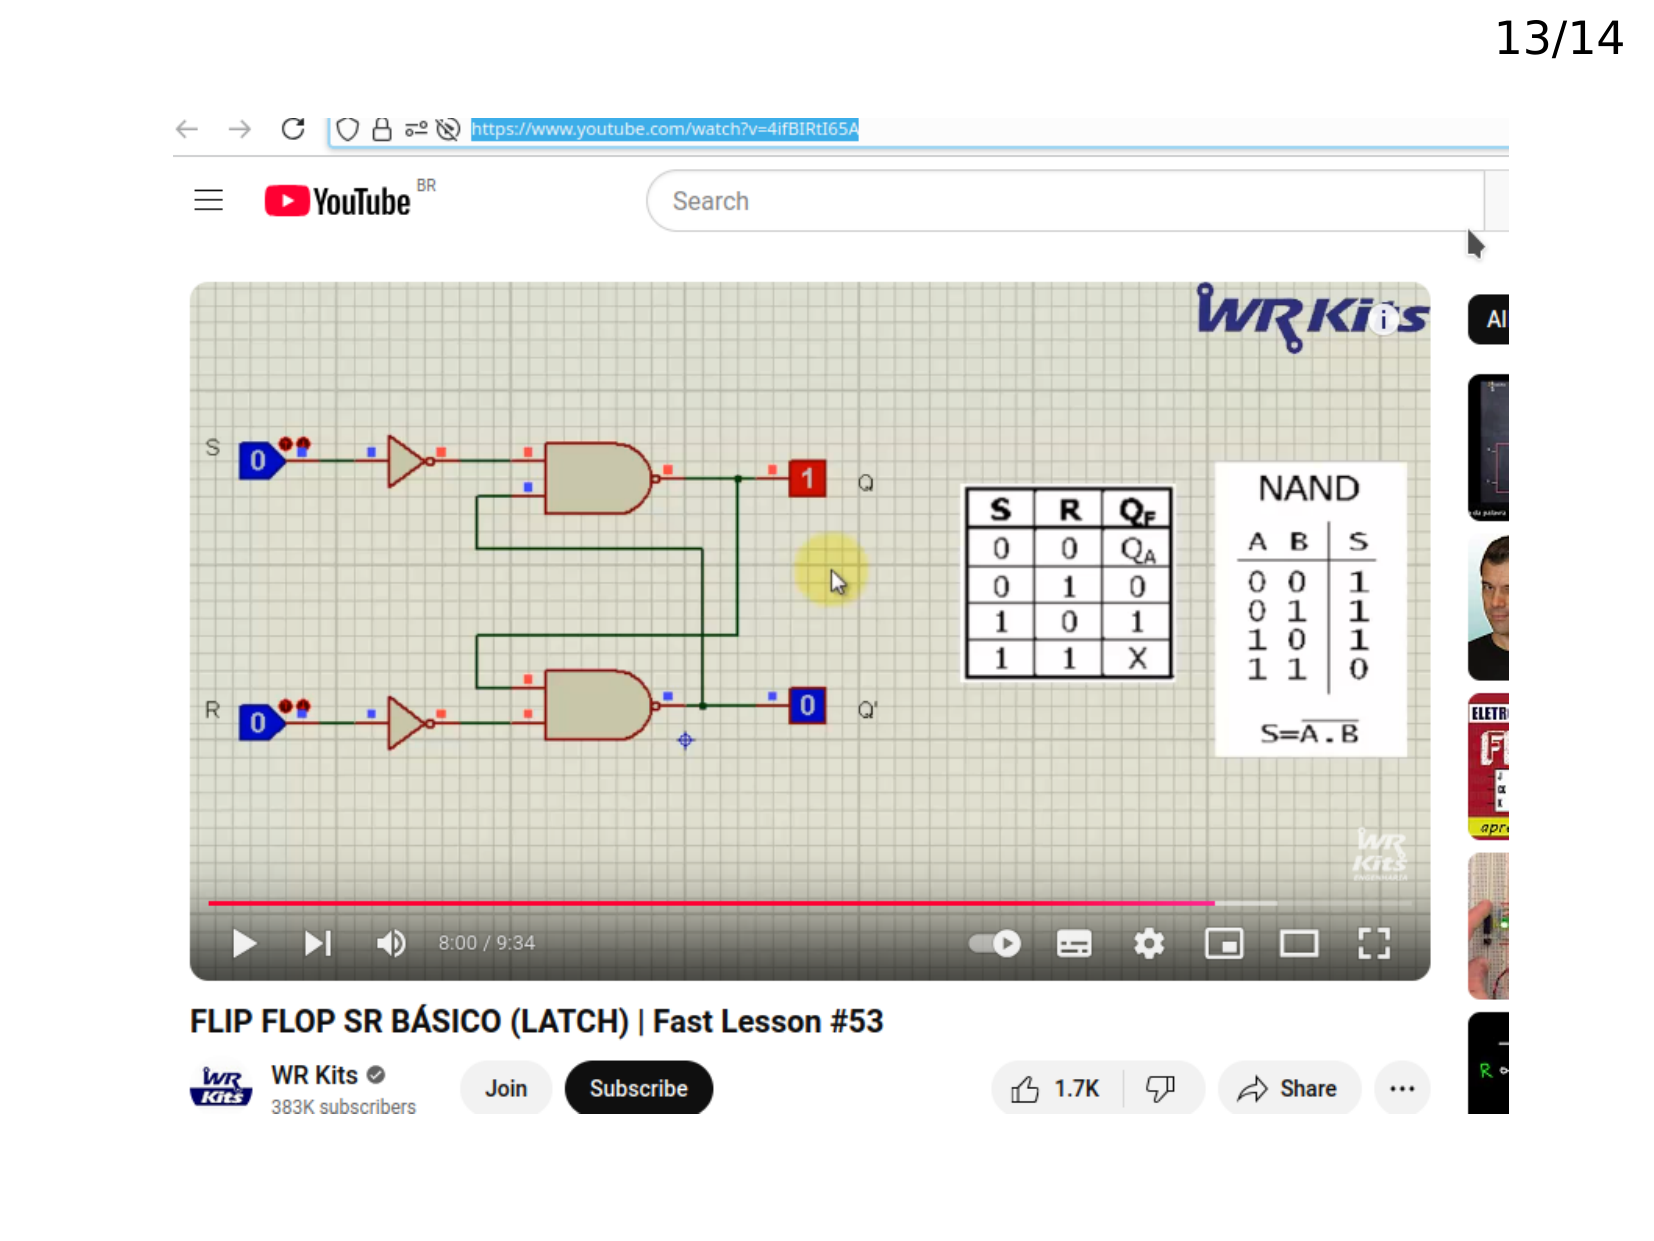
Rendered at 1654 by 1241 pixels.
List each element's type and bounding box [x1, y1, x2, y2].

picture [173, 118, 1509, 1114]
